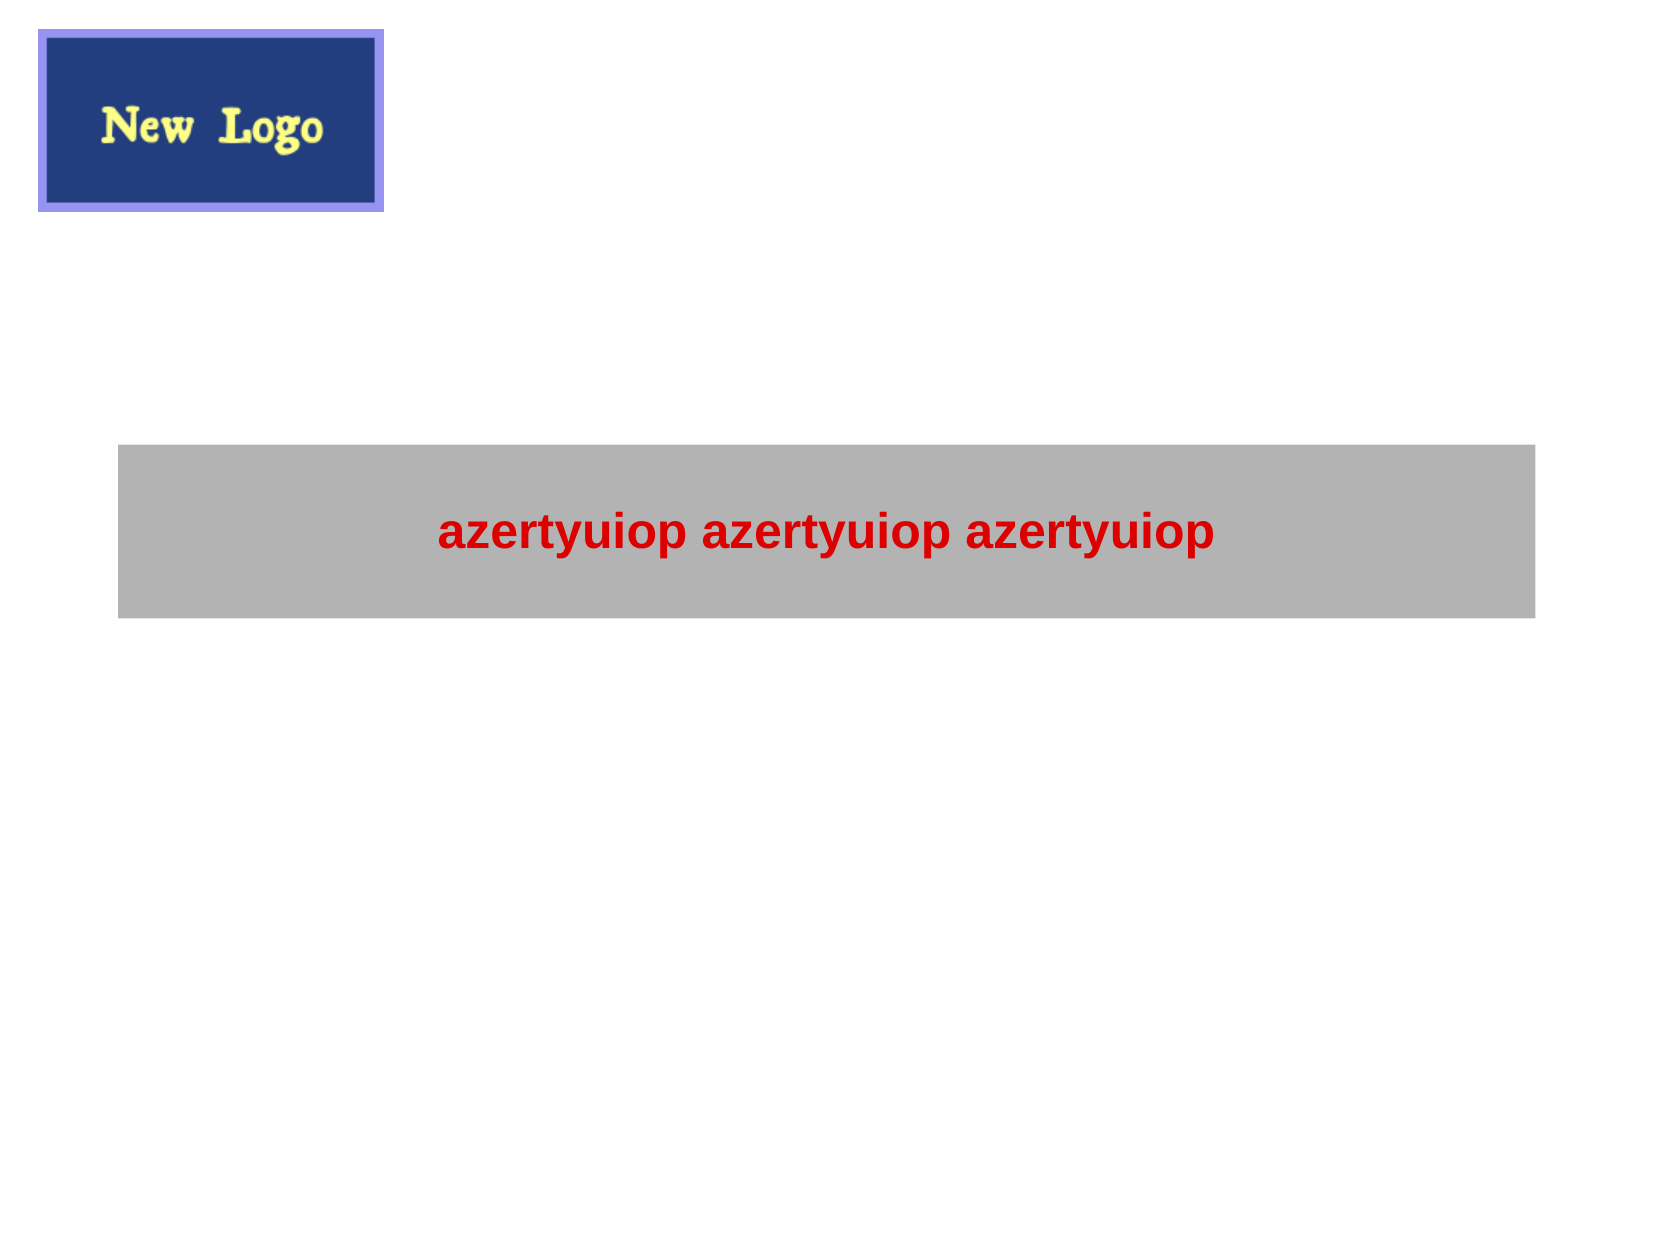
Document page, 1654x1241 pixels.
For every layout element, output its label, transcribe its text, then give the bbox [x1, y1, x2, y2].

text_box azertyuiop azertyuiop azertyuiop [118, 444, 1536, 619]
picture [38, 29, 384, 212]
